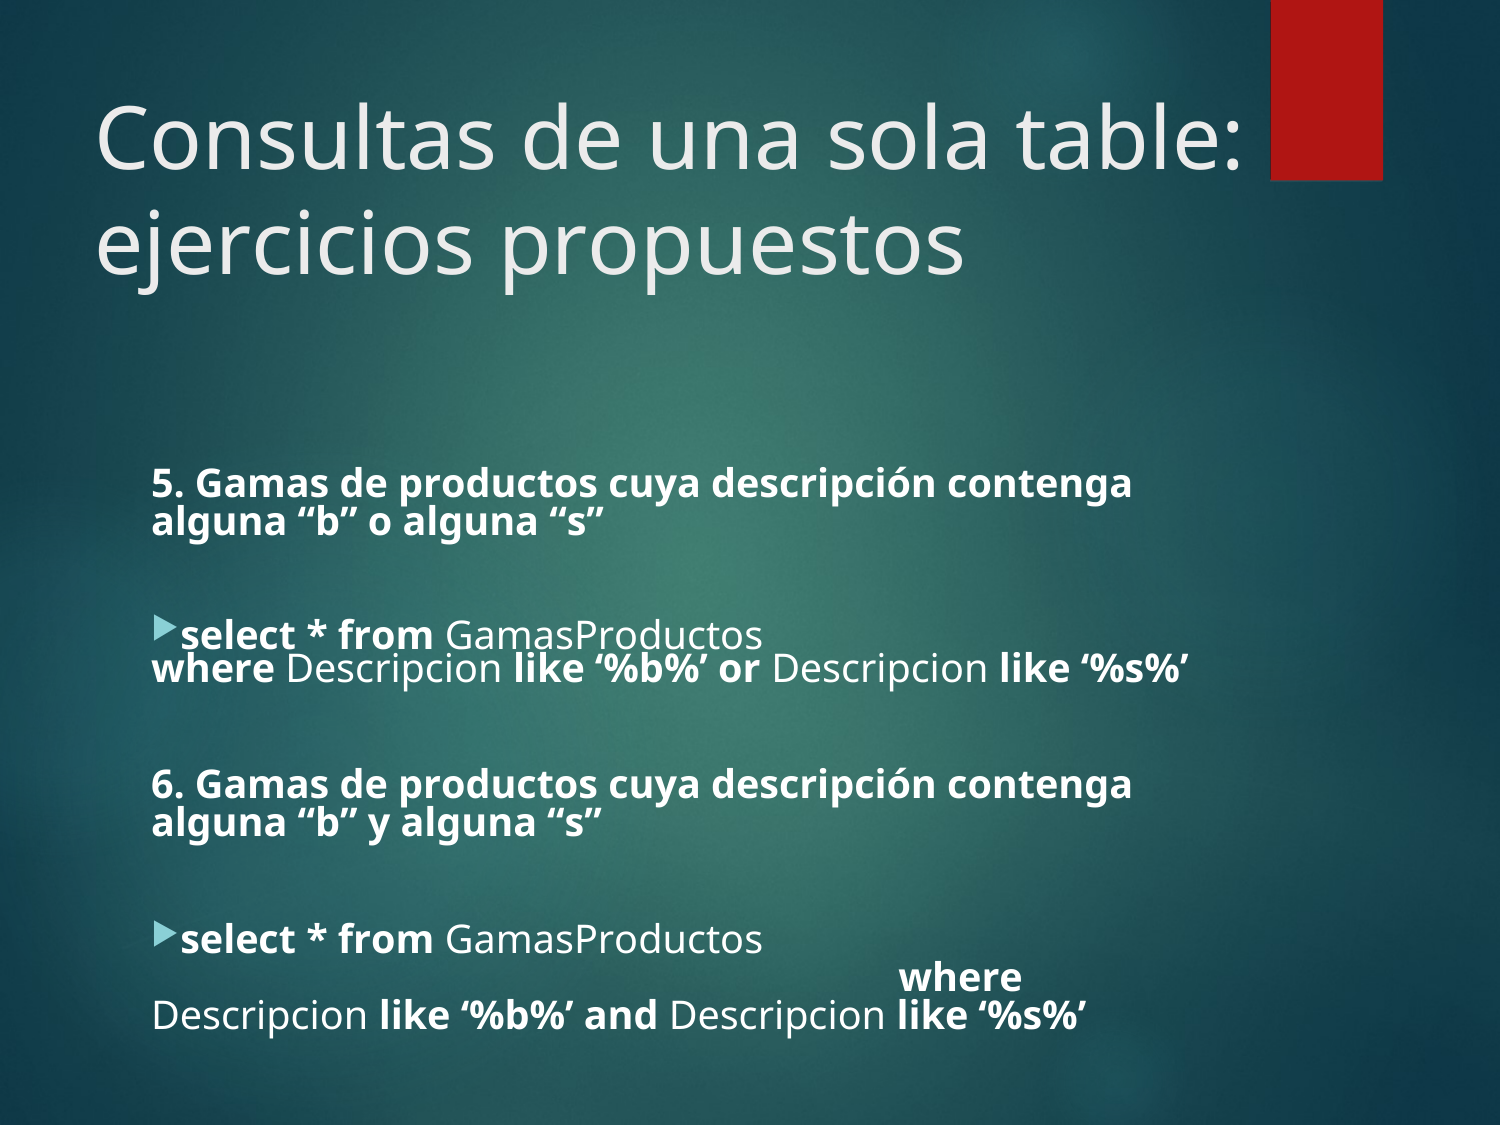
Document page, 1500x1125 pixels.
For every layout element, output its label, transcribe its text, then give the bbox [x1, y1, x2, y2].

title Consultas de una sola table: ejercicios propuestos [79, 74, 1294, 304]
list 5. Gamas de productos cuya descripción contenga alguna “b” o alguna “s” select * from GamasProductos where Descripcion like ‘%b%’ or Descripcion like ‘%s%’ 6. Gamas de productos cuya descripción contenga alguna “b” y alguna “s” select * from GamasProductos where Descripcion like ‘%b%’ and Descripcion like ‘%s%’ [135, 267, 1237, 1075]
picture [0, 0, 1500, 1125]
